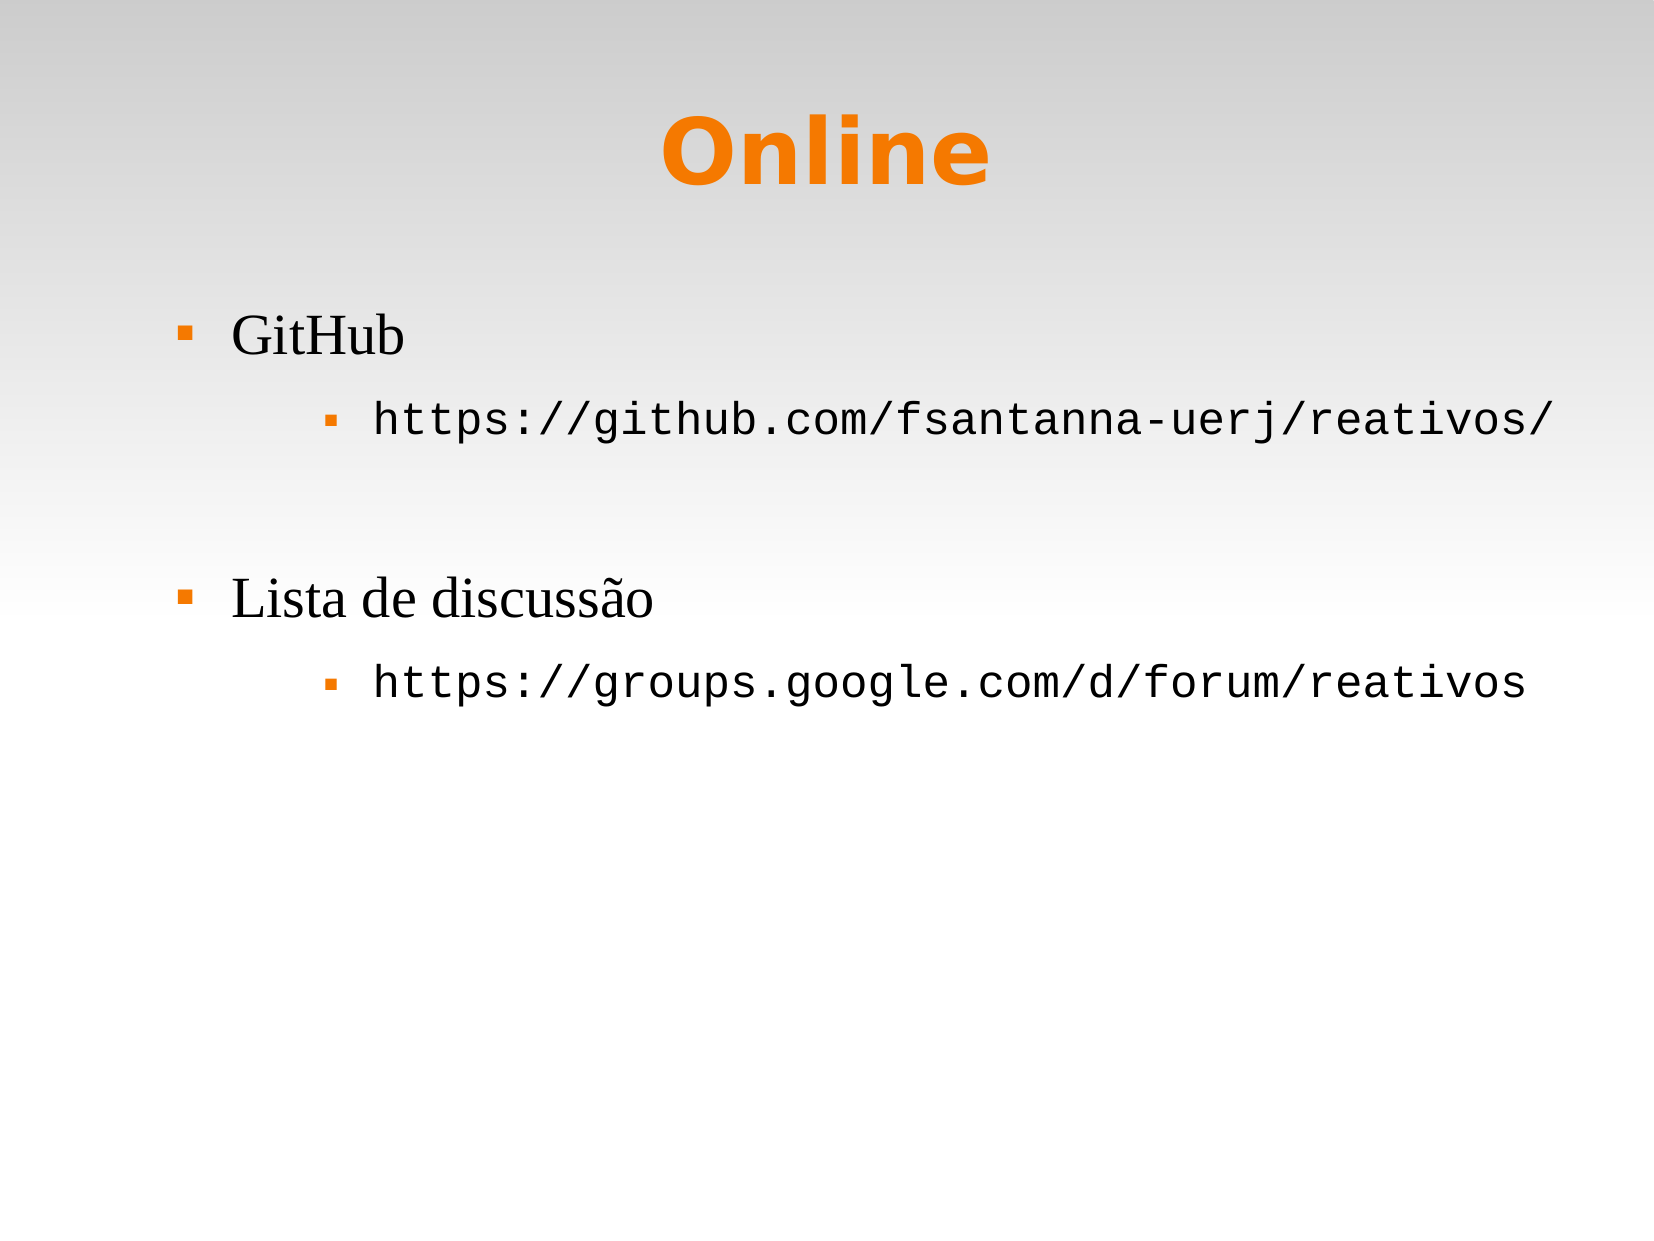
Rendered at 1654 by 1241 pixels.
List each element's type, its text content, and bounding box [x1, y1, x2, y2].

list GitHub https://github.com/fsantanna-uerj/reativos/ Lista de discussão https://groups.google.com/d/forum/reativos [89, 302, 1576, 1121]
title Online [82, 49, 1571, 257]
